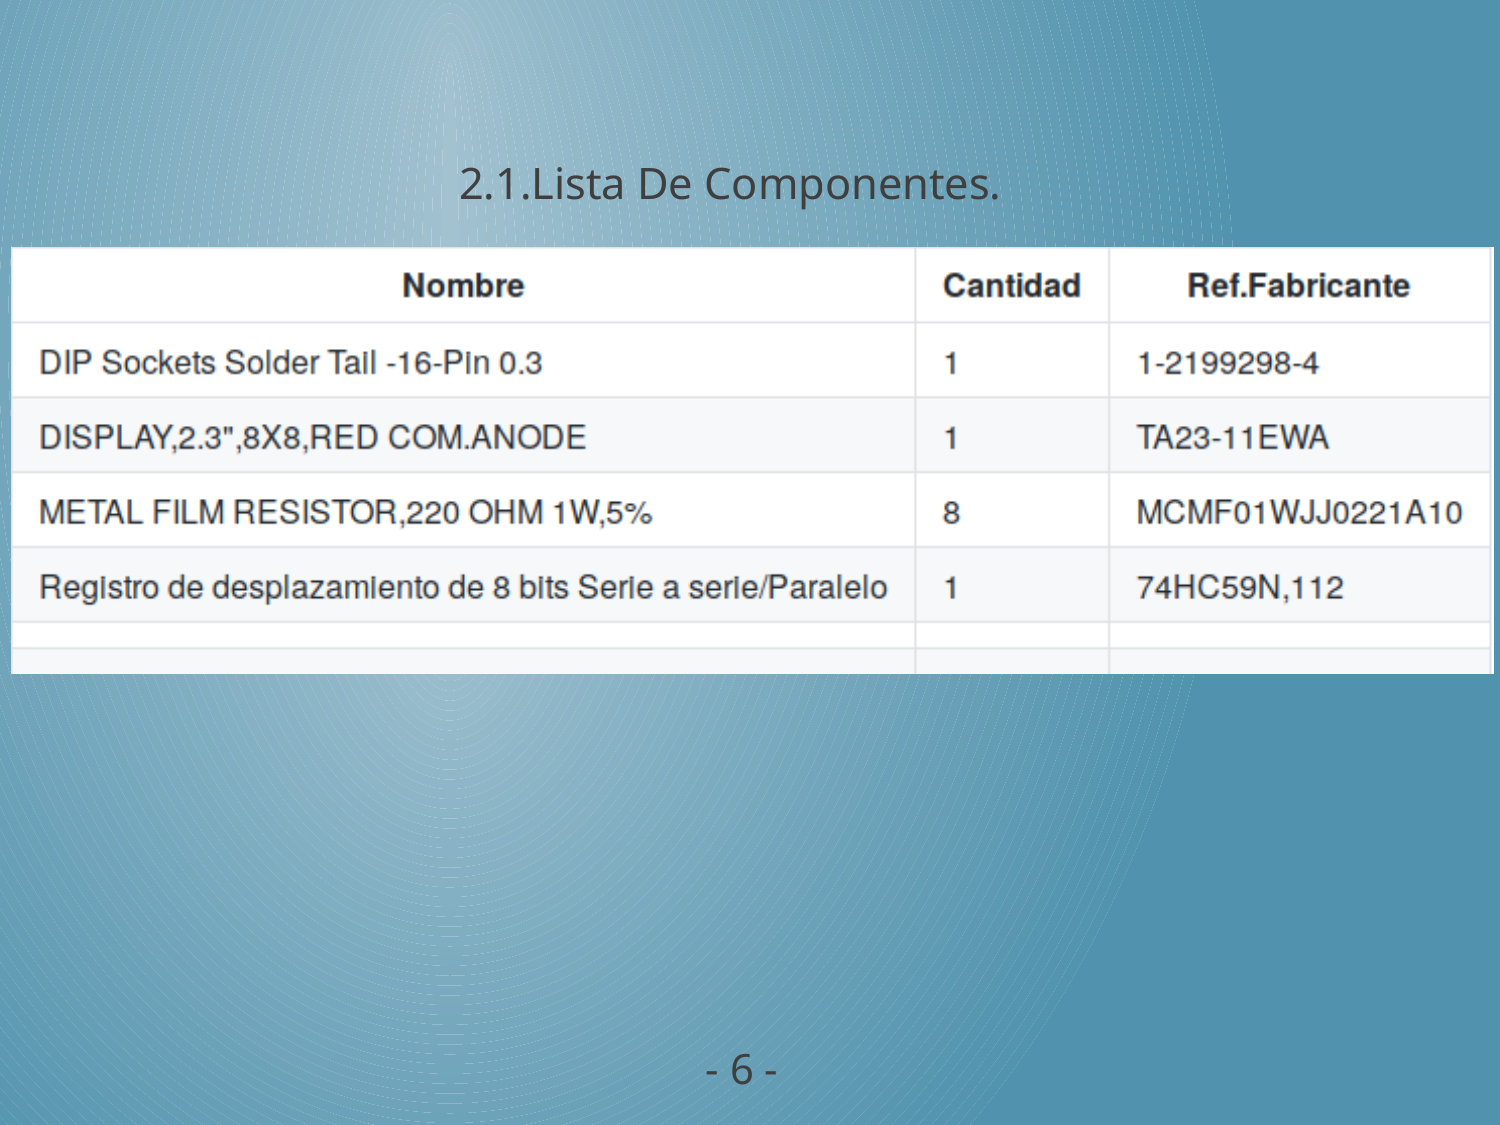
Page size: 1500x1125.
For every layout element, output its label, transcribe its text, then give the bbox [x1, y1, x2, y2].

picture [11, 247, 1494, 674]
title 2.1.Lista De Componentes. [133, 149, 1327, 244]
text_box - 6 - [690, 1034, 833, 1106]
